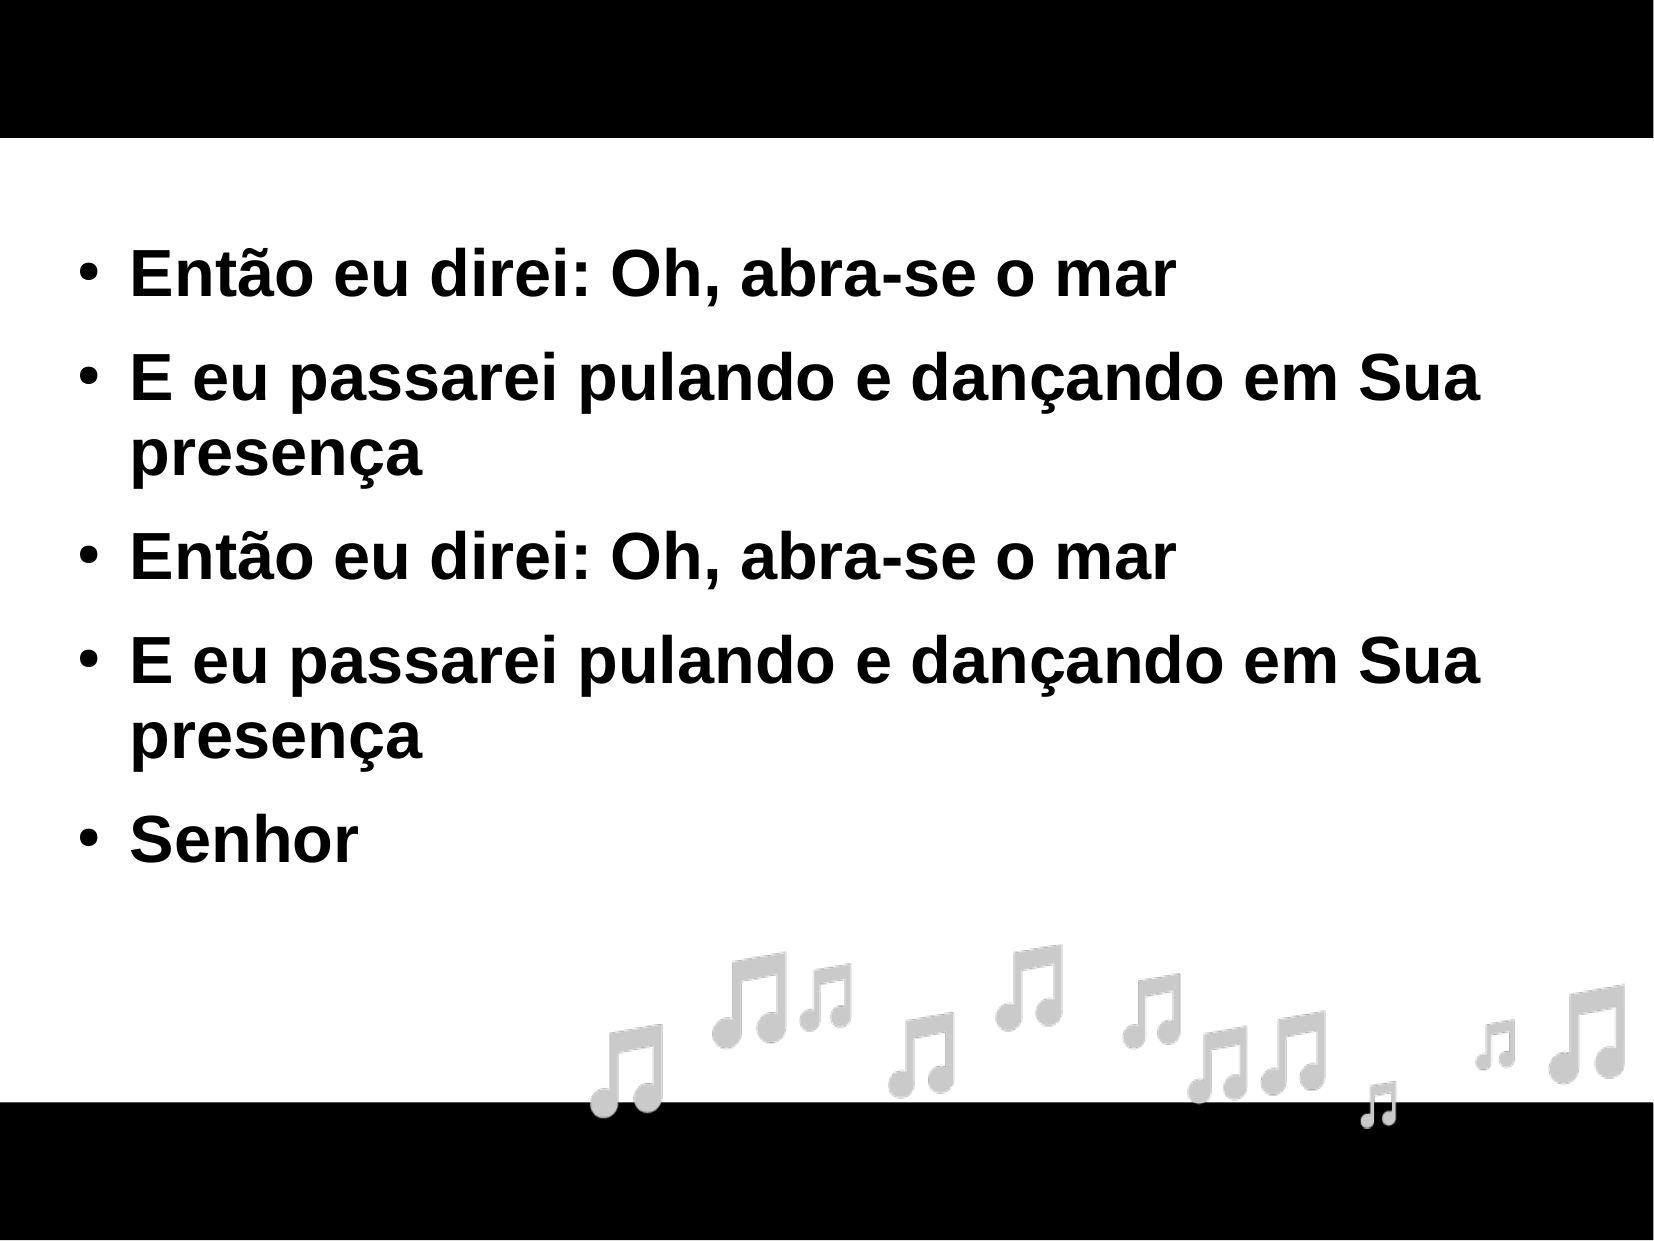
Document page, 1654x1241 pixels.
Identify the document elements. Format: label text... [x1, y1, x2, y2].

list Então eu direi: Oh, abra-se o mar E eu passarei pulando e dançando em Sua presença Então eu direi: Oh, abra-se o mar E eu passarei pulando e dançando em Sua presença Senhor [59, 236, 1595, 1024]
